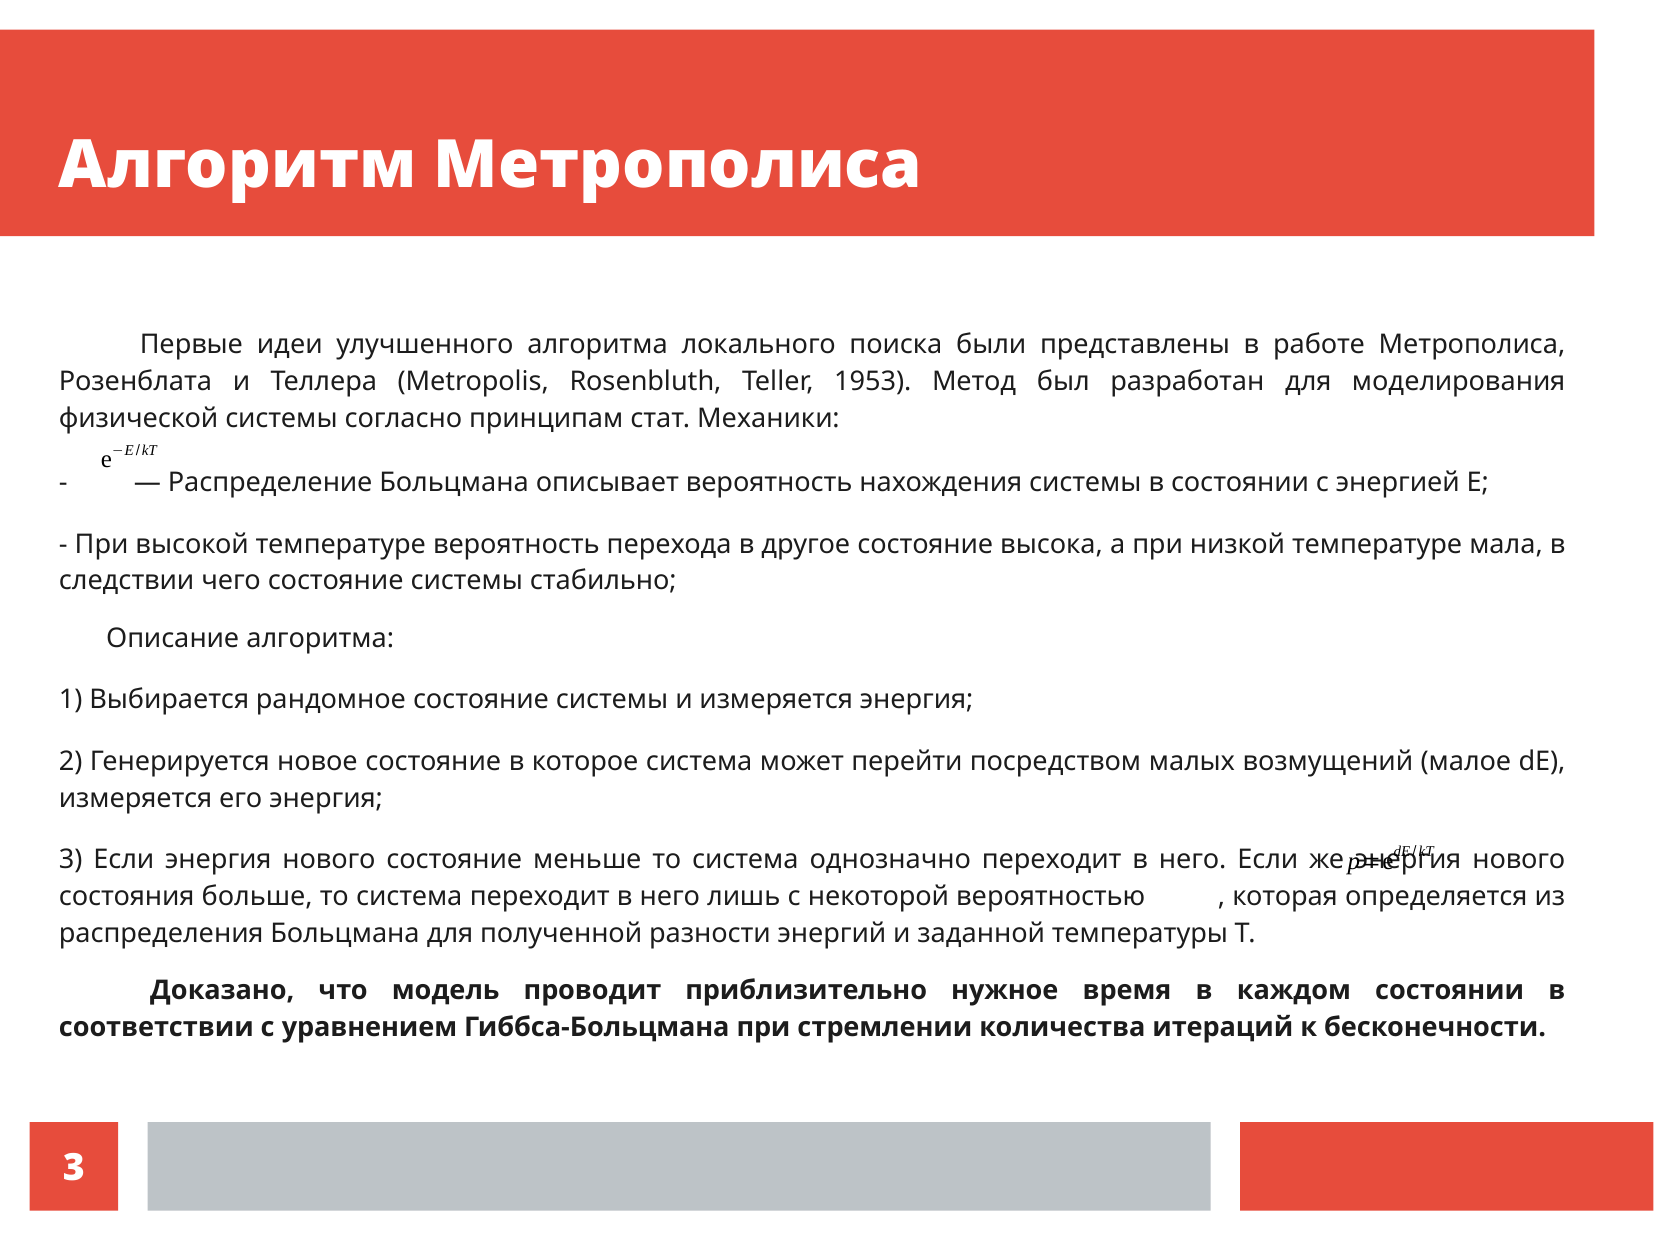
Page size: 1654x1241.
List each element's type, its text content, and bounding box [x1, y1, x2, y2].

chart [1338, 842, 1441, 875]
chart [94, 441, 165, 473]
title Алгоритм Метрополиса [59, 59, 1595, 207]
list Первые идеи улучшенного алгоритма локального поиска были представлены в работе Метрополиса, Розенблата и Теллера (Metropolis, Rosenbluth, Teller, 1953). Метод был разработан для моделирования физической системы согласно принципам стат. Механики: - — Распределение Больцмана описывает вероятность нахождения системы в состоянии с энергией E; - При высокой температуре вероятность перехода в другое состояние высока, а при низкой температуре мала, в следствии чего состояние системы стабильно; Описание алгоритма: 1) Выбирается рандомное состояние системы и измеряется энергия; 2) Генерируется новое состояние в которое система может перейти посредством малых возмущений (малое dE), измеряется его энергия; 3) Если энергия нового состояние меньше то система однозначно переходит в него. Если же энергия нового состояния больше, то система переходит в него лишь с некоторой вероятностью , которая определяется из распределения Больцмана для полученной разности энергий и заданной температуры T. Доказано, что модель проводит приблизительно нужное время в каждом состоянии в соответствии с уравнением Гиббса-Больцмана при стремлении количества итераций к бесконечности. [59, 324, 1565, 1093]
